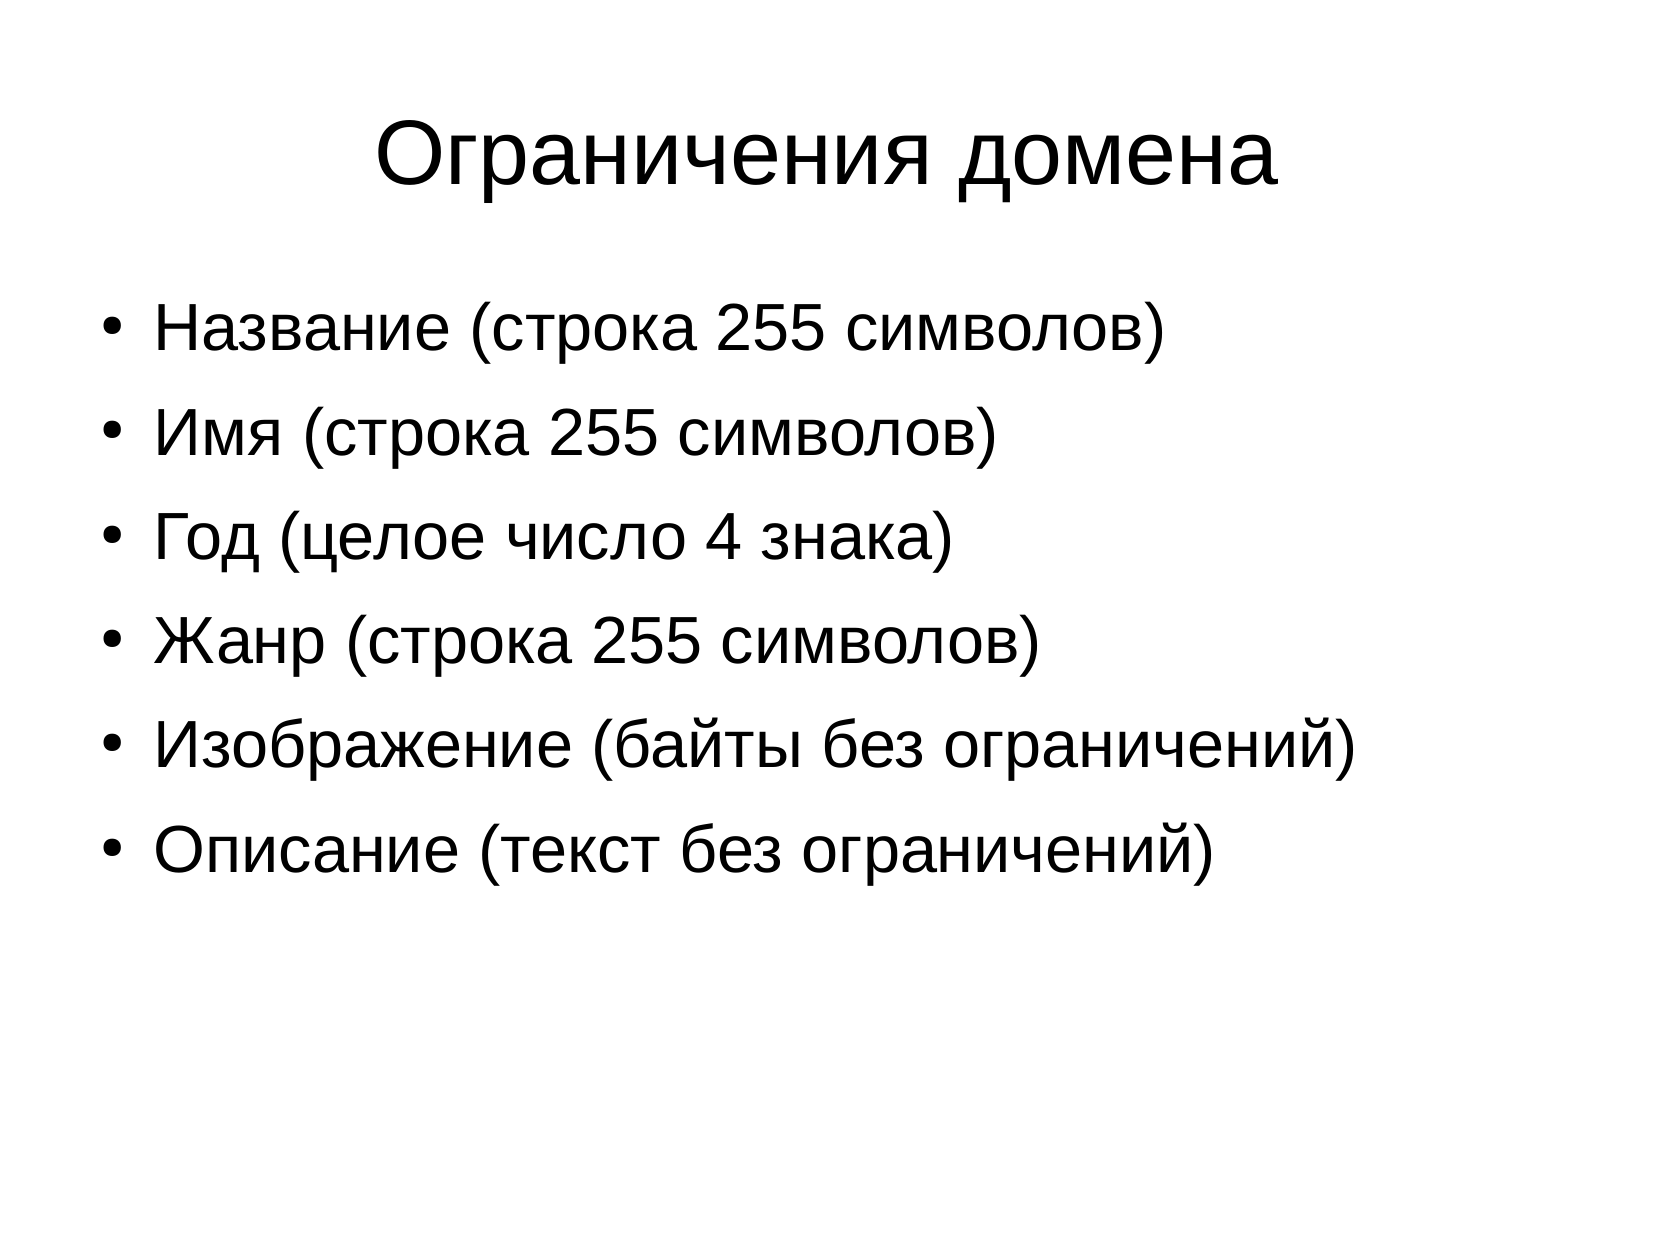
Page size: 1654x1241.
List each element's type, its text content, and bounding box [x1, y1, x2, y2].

list Название (строка 255 символов) Имя (строка 255 символов) Год (целое число 4 знака) Жанр (строка 255 символов) Изображение (байты без ограничений) Описание (текст без ограничений) [82, 290, 1571, 1010]
title Ограничения домена [82, 49, 1571, 257]
